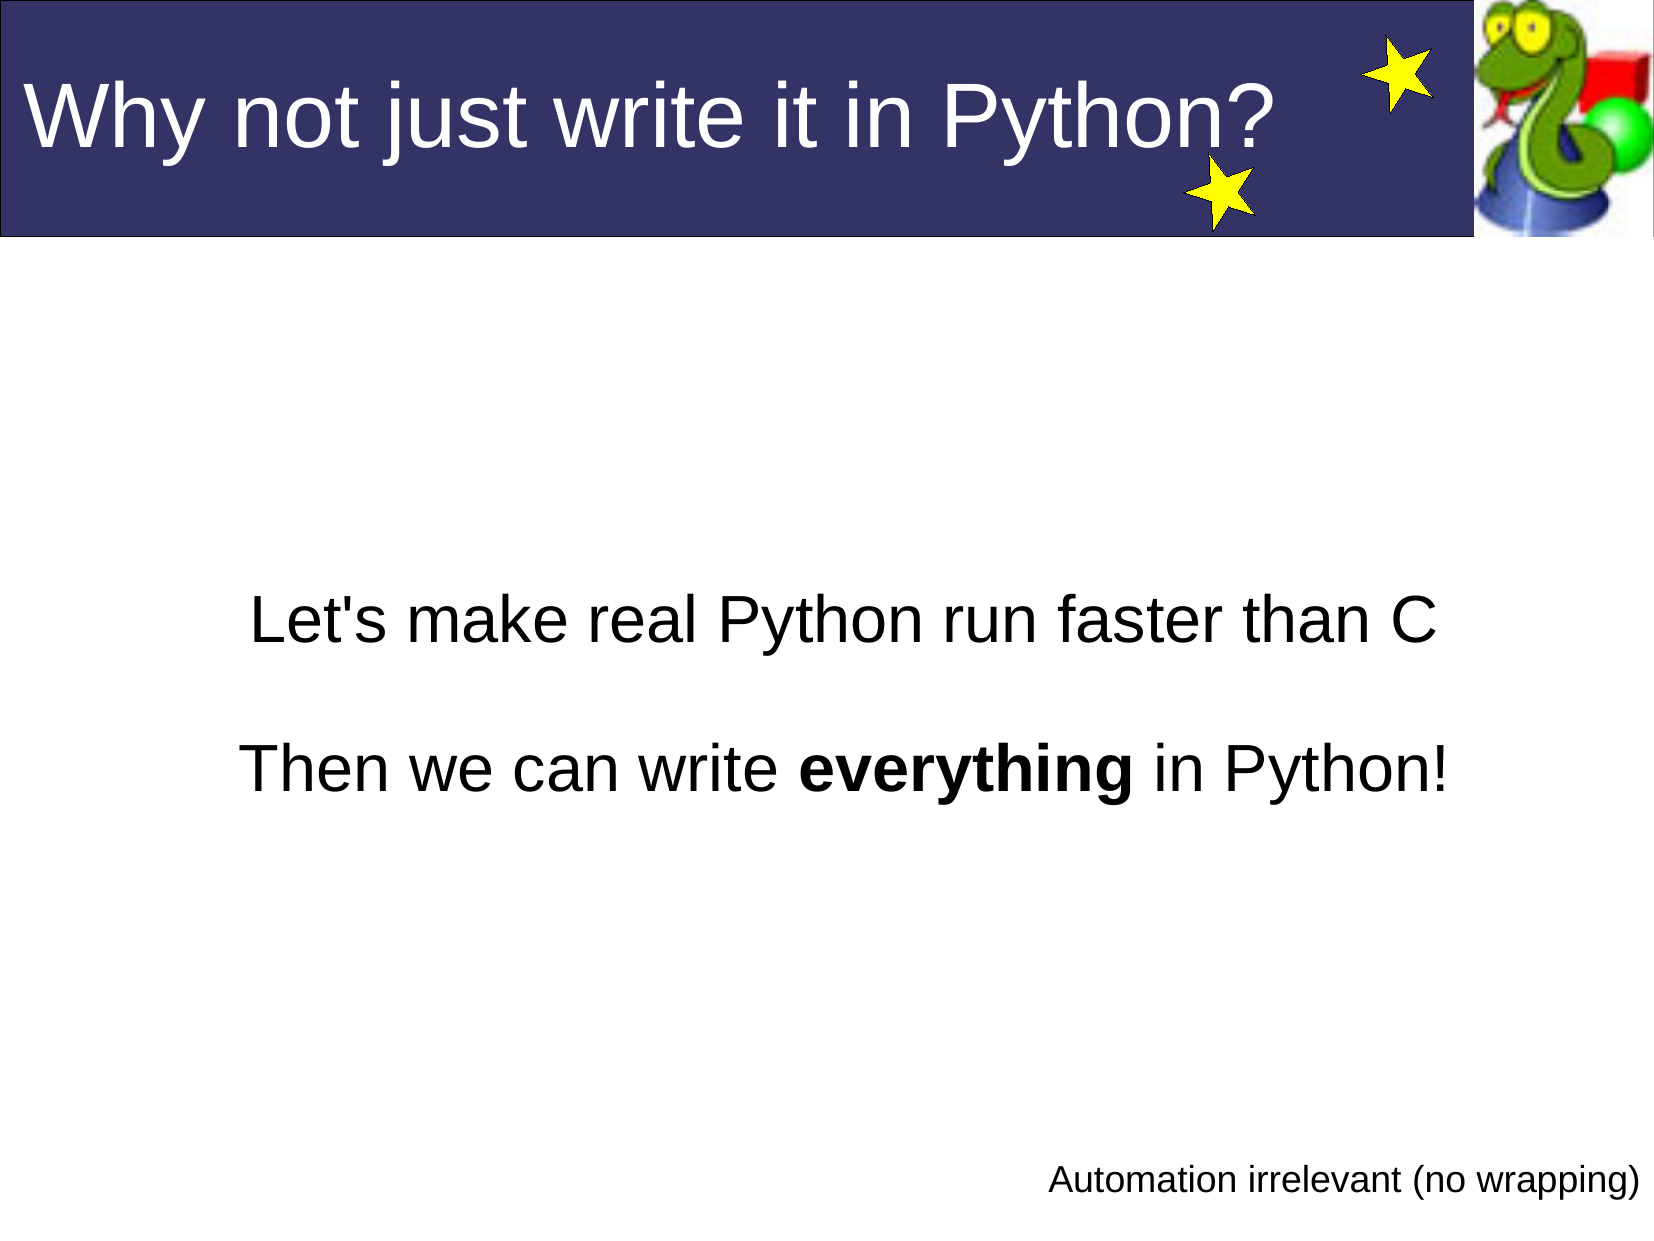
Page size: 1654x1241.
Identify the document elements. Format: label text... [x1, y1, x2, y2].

text_box [1360, 34, 1434, 114]
text_box [1183, 152, 1256, 232]
subtitle Let's make real Python run faster than C Then we can write everything in Python! [88, 450, 1565, 938]
text_box Automation irrelevant (no wrapping) [1033, 1151, 1654, 1209]
picture [1474, 0, 1654, 237]
title Why not just write it in Python? [23, 19, 1477, 212]
